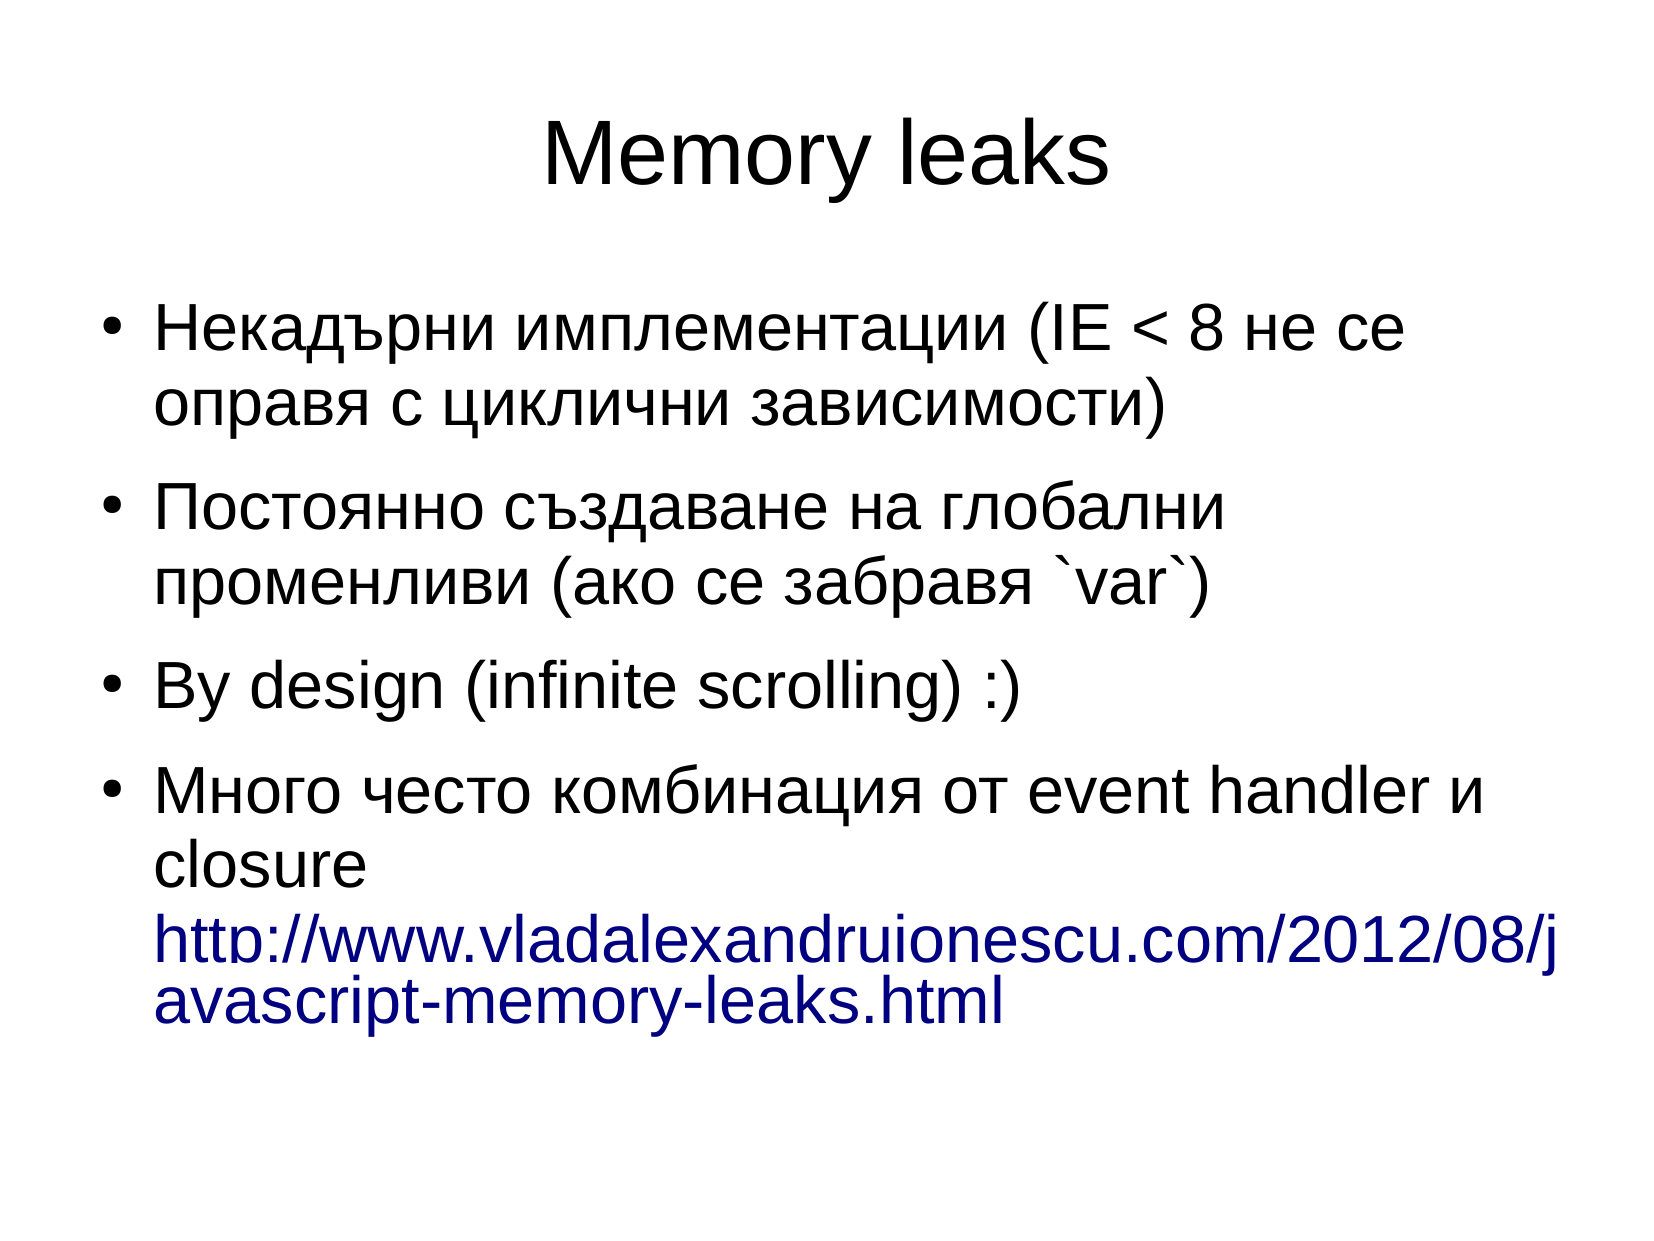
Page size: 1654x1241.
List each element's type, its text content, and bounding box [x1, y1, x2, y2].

title Memory leaks [82, 49, 1571, 257]
list Некадърни имплементации (IE < 8 не се оправя с циклични зависимости) Постоянно създаване на глобални променливи (ако се забравя `var`) By design (infinite scrolling) :) Много често комбинация от event handler и closure http://www.vladalexandruionescu.com/2012/08/javascript-memory-leaks.html [82, 290, 1571, 1010]
